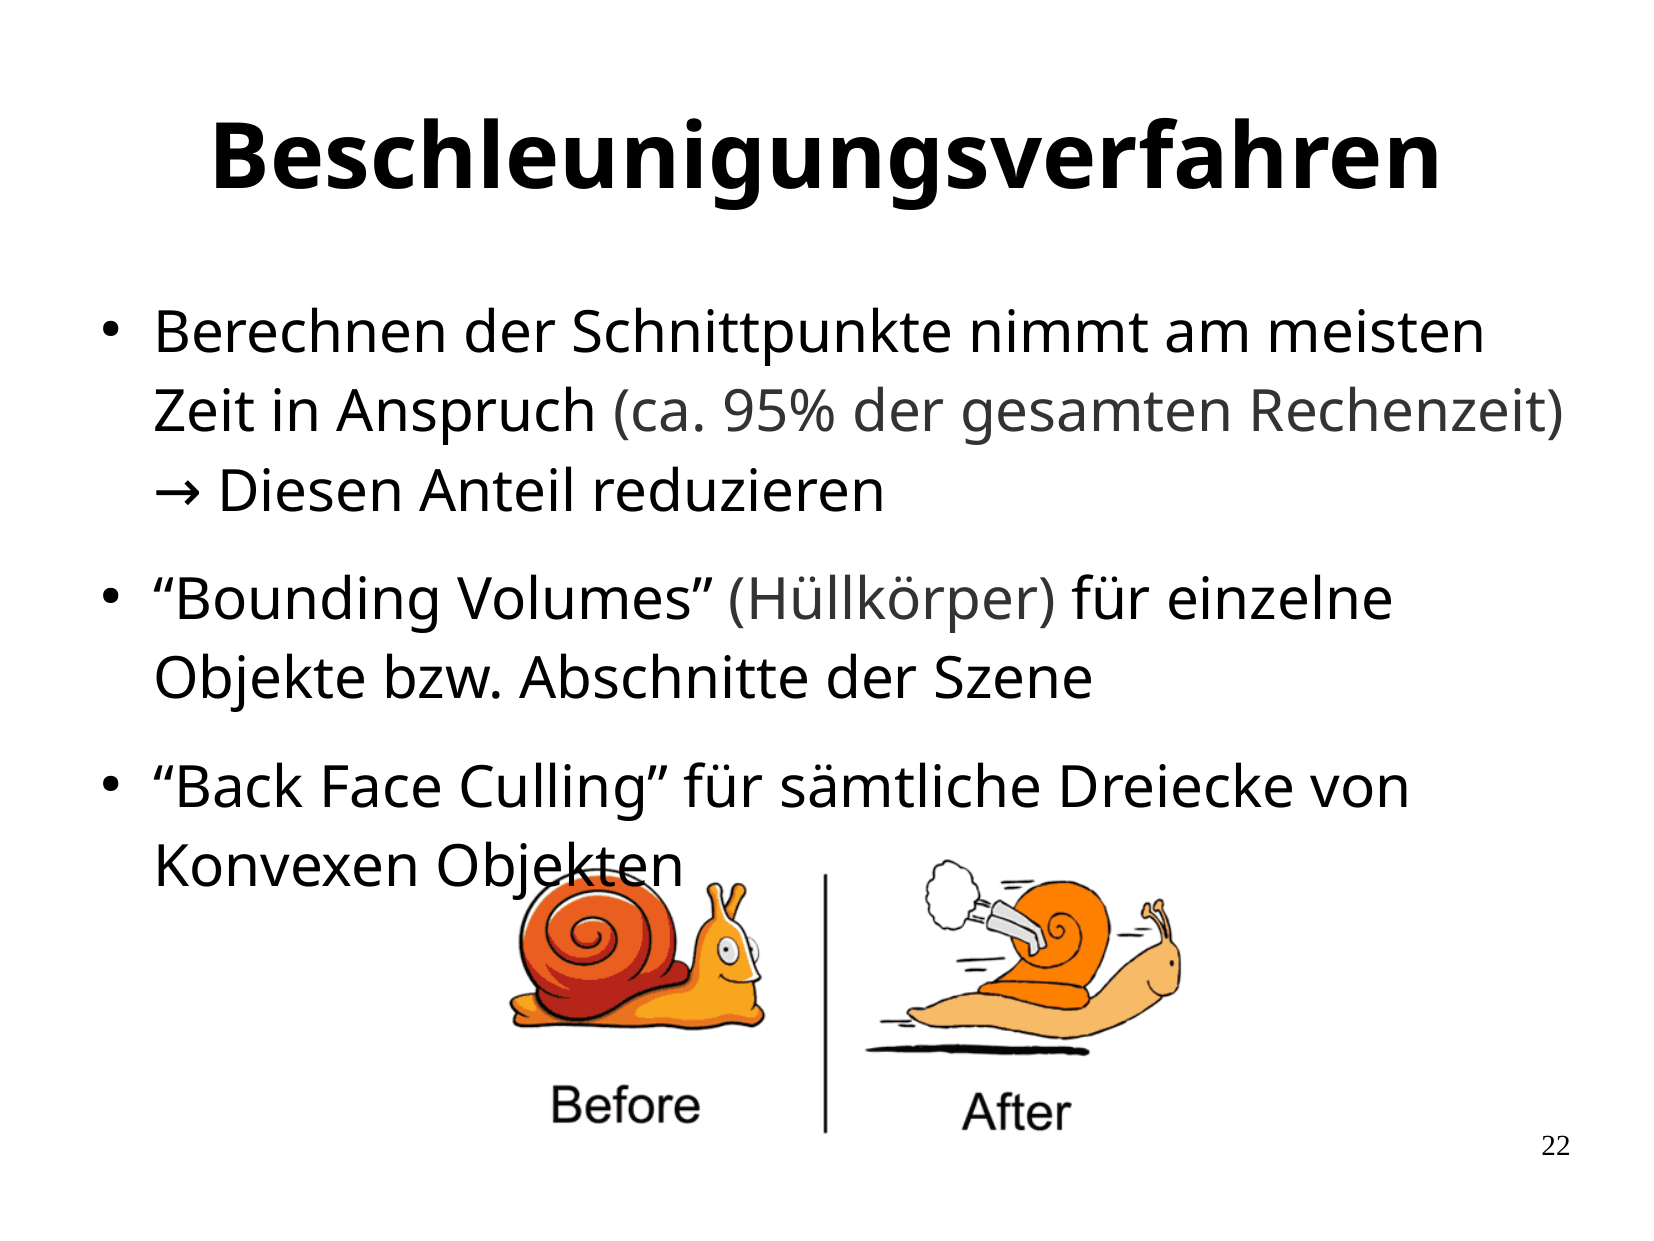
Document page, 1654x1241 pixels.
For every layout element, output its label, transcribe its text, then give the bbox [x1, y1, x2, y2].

title Beschleunigungsverfahren [82, 49, 1571, 257]
picture [495, 1109, 1201, 1156]
list Berechnen der Schnittpunkte nimmt am meisten Zeit in Anspruch (ca. 95% der gesamten Rechenzeit) → Diesen Anteil reduzieren “Bounding Volumes” (Hüllkörper) für einzelne Objekte bzw. Abschnitte der Szene “Back Face Culling” für sämtliche Dreiecke von Konvexen Objekten [82, 290, 1571, 1109]
